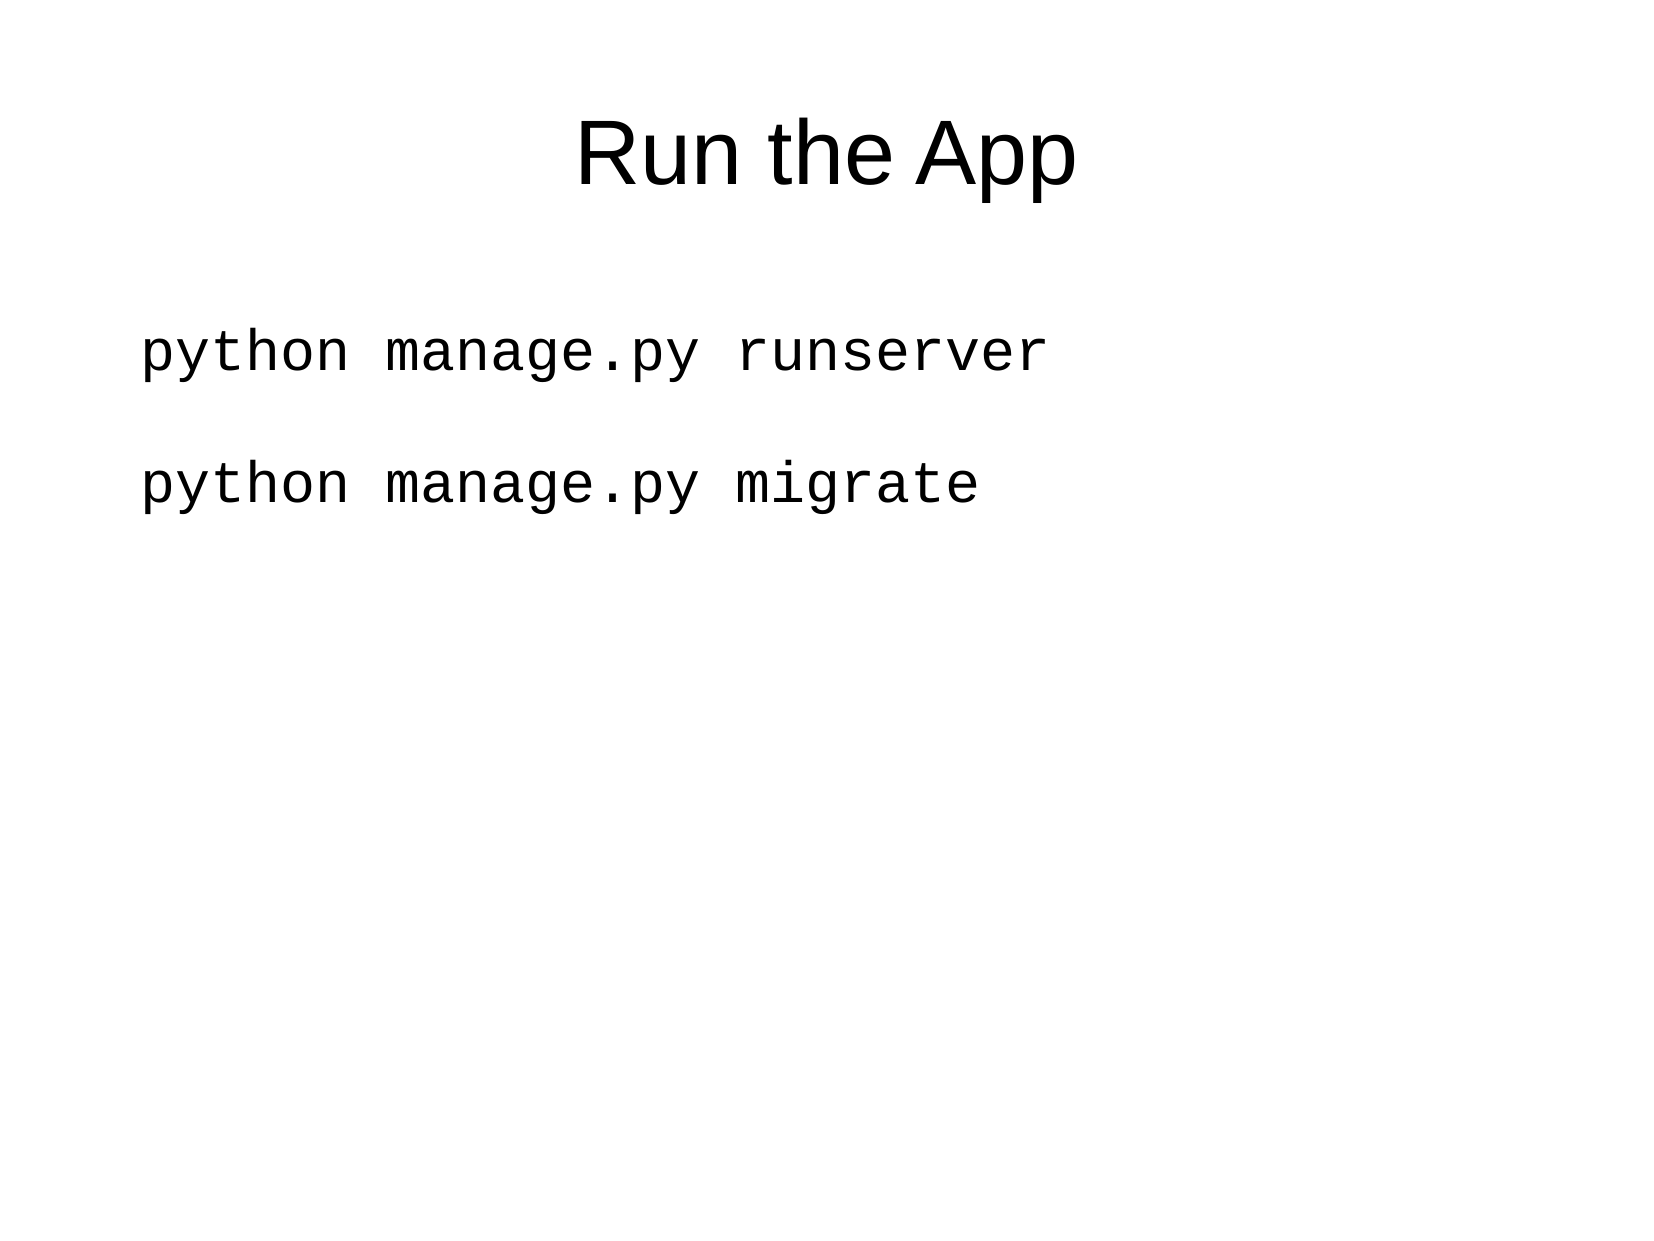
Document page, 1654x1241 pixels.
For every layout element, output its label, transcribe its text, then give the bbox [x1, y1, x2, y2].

title Run the App [82, 49, 1571, 257]
text_box python manage.py runserver python manage.py migrate [125, 315, 1216, 528]
